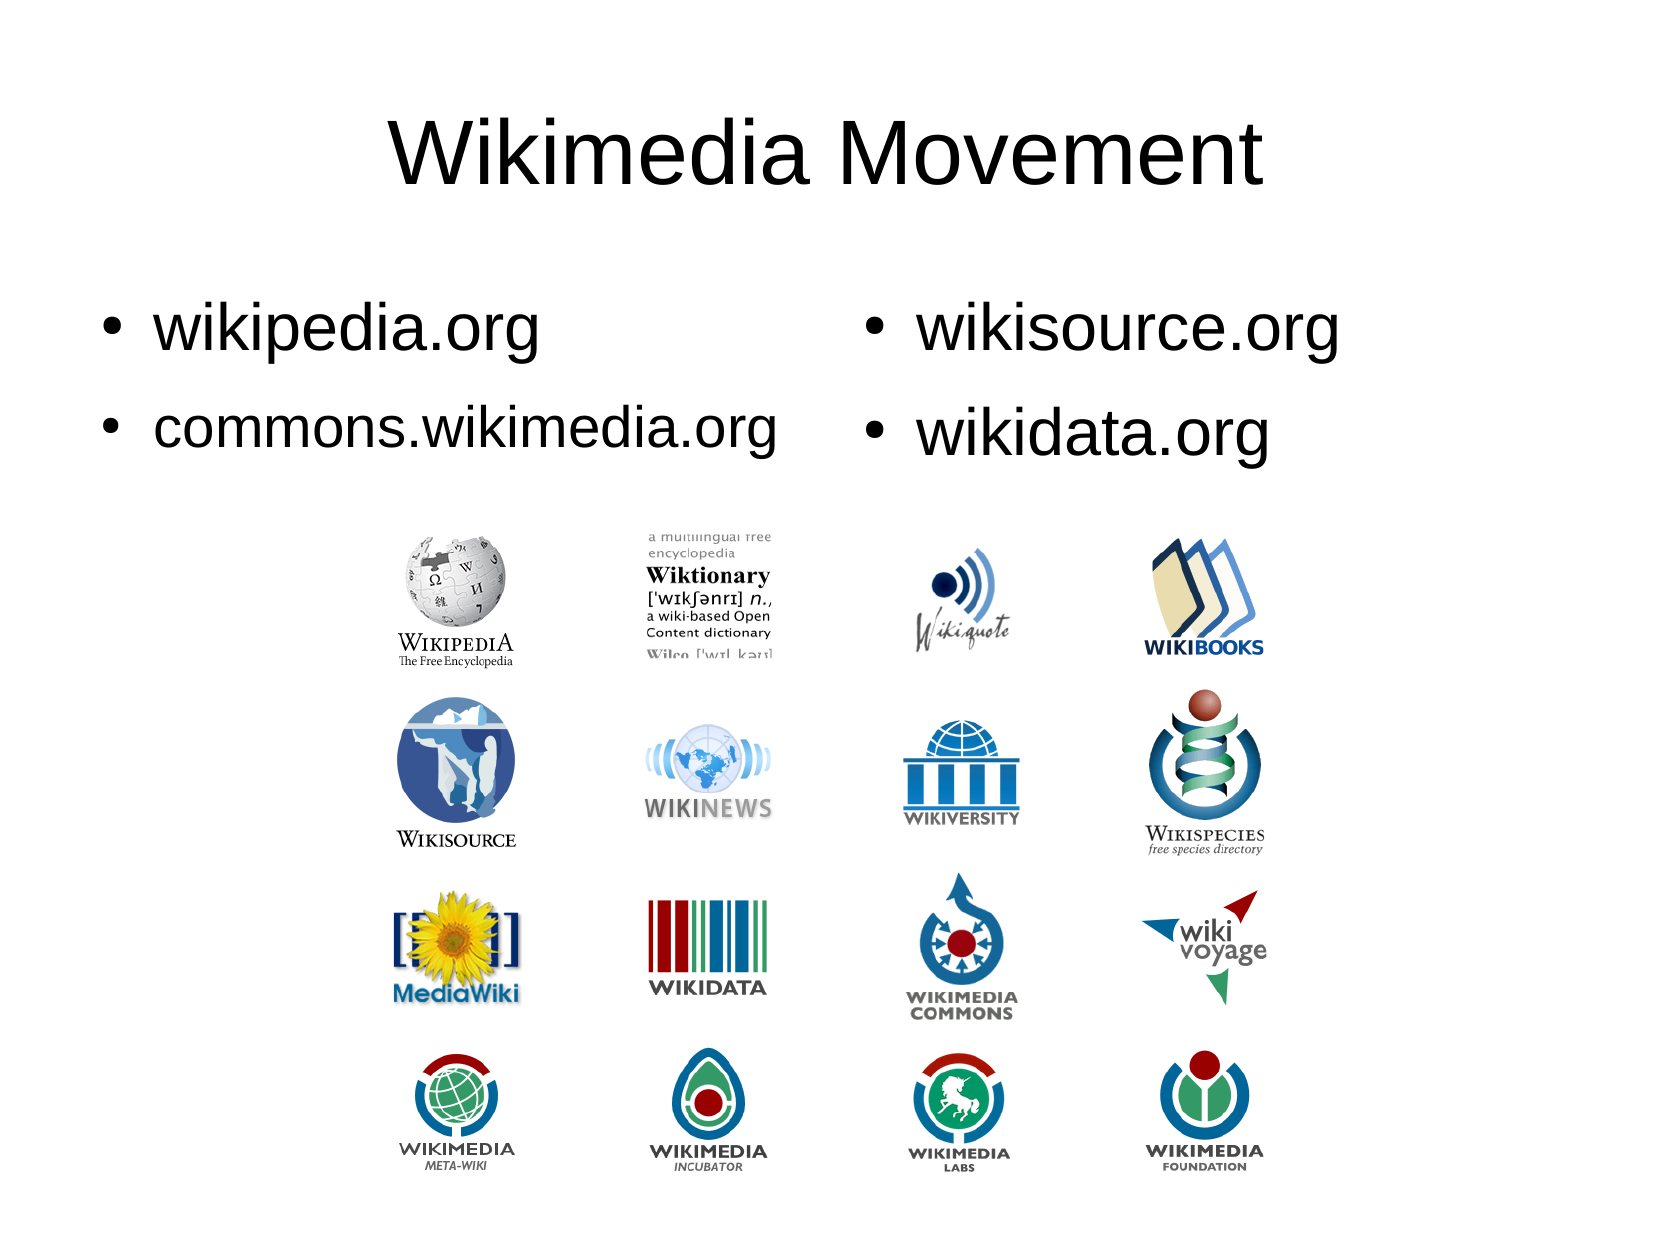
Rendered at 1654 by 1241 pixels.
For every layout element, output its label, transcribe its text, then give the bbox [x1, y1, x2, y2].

title Wikimedia Movement [82, 49, 1571, 257]
list wikisource.org wikidata.org [845, 290, 1572, 1010]
picture [360, 513, 1305, 1193]
list wikipedia.org commons.wikimedia.org [82, 290, 809, 1010]
